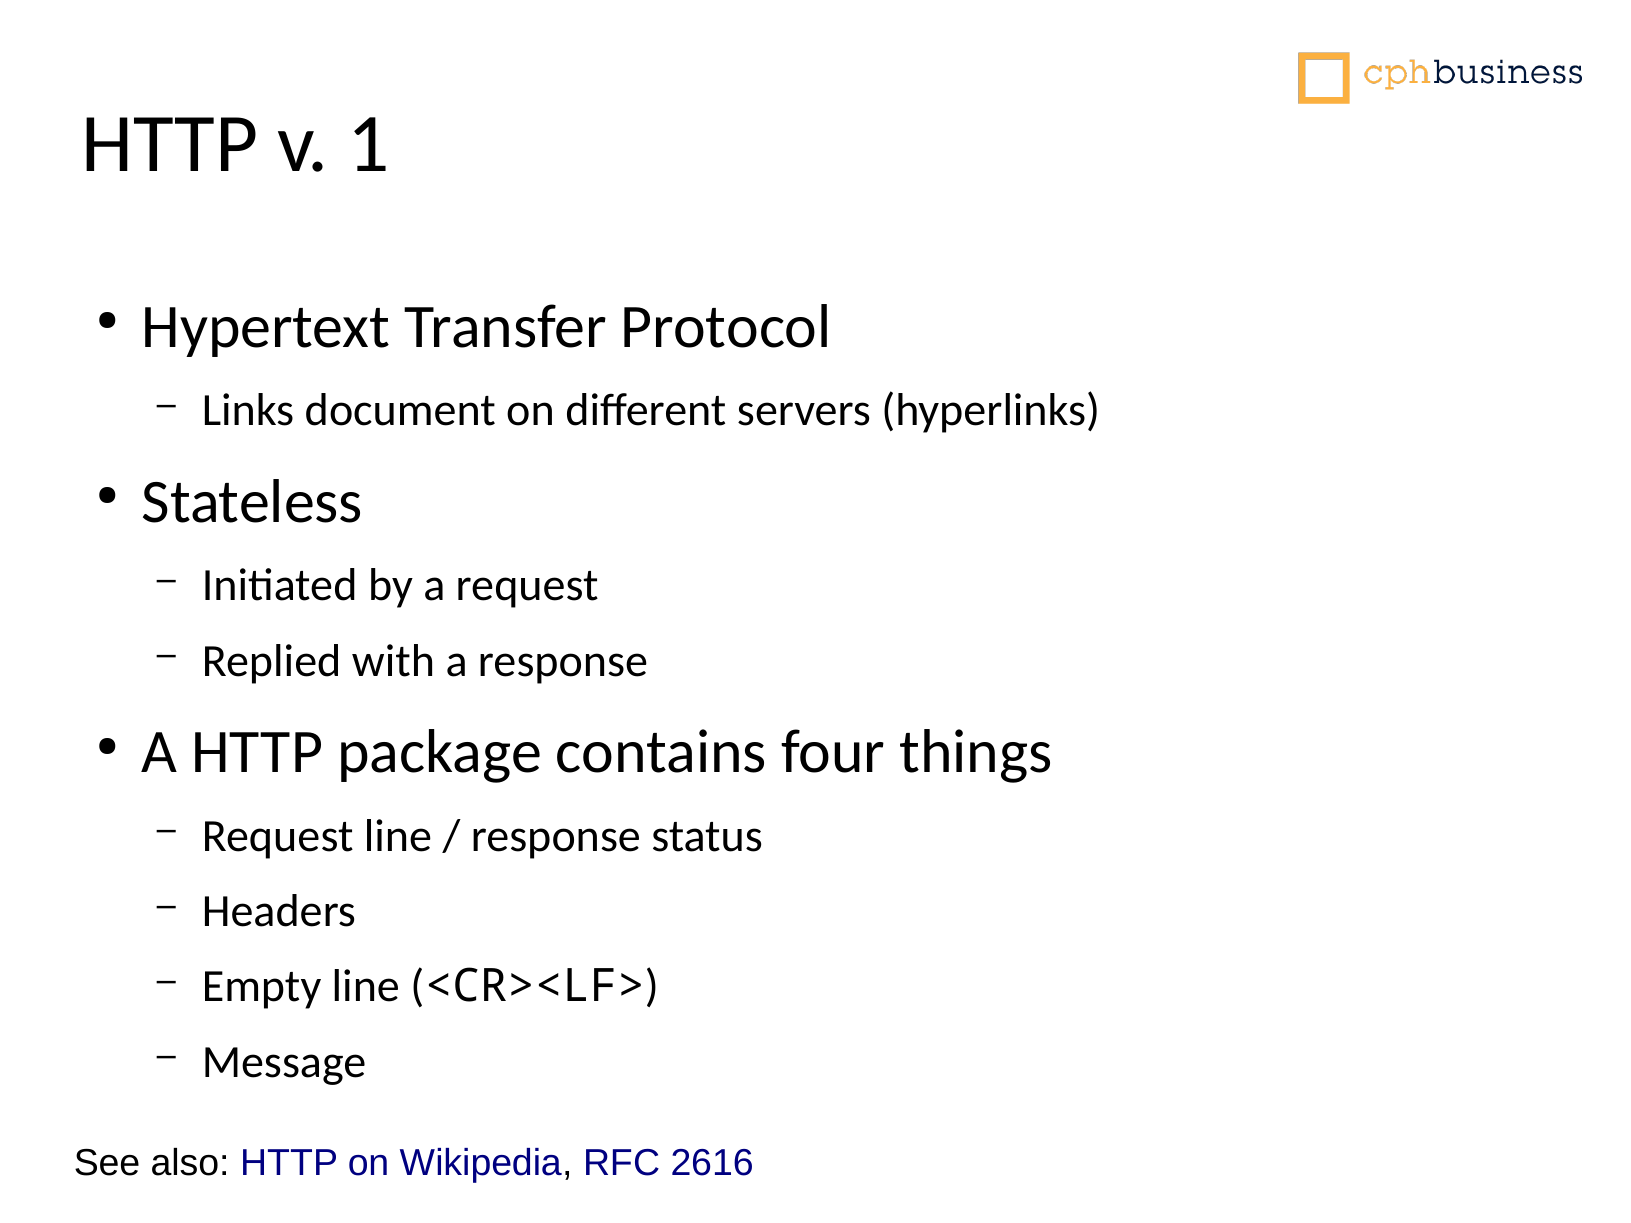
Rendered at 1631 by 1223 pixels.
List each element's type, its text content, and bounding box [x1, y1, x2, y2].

list Hypertext Transfer Protocol Links document on different servers (hyperlinks) Stateless Initiated by a request Replied with a response A HTTP package contains four things Request line / response status Headers Empty line (<CR><LF>) Message [81, 285, 1549, 1092]
picture [1247, 1, 1631, 155]
text_box See also: HTTP on Wikipedia, RFC 2616 [59, 1133, 1536, 1191]
title HTTP v. 1 [81, 48, 1549, 253]
